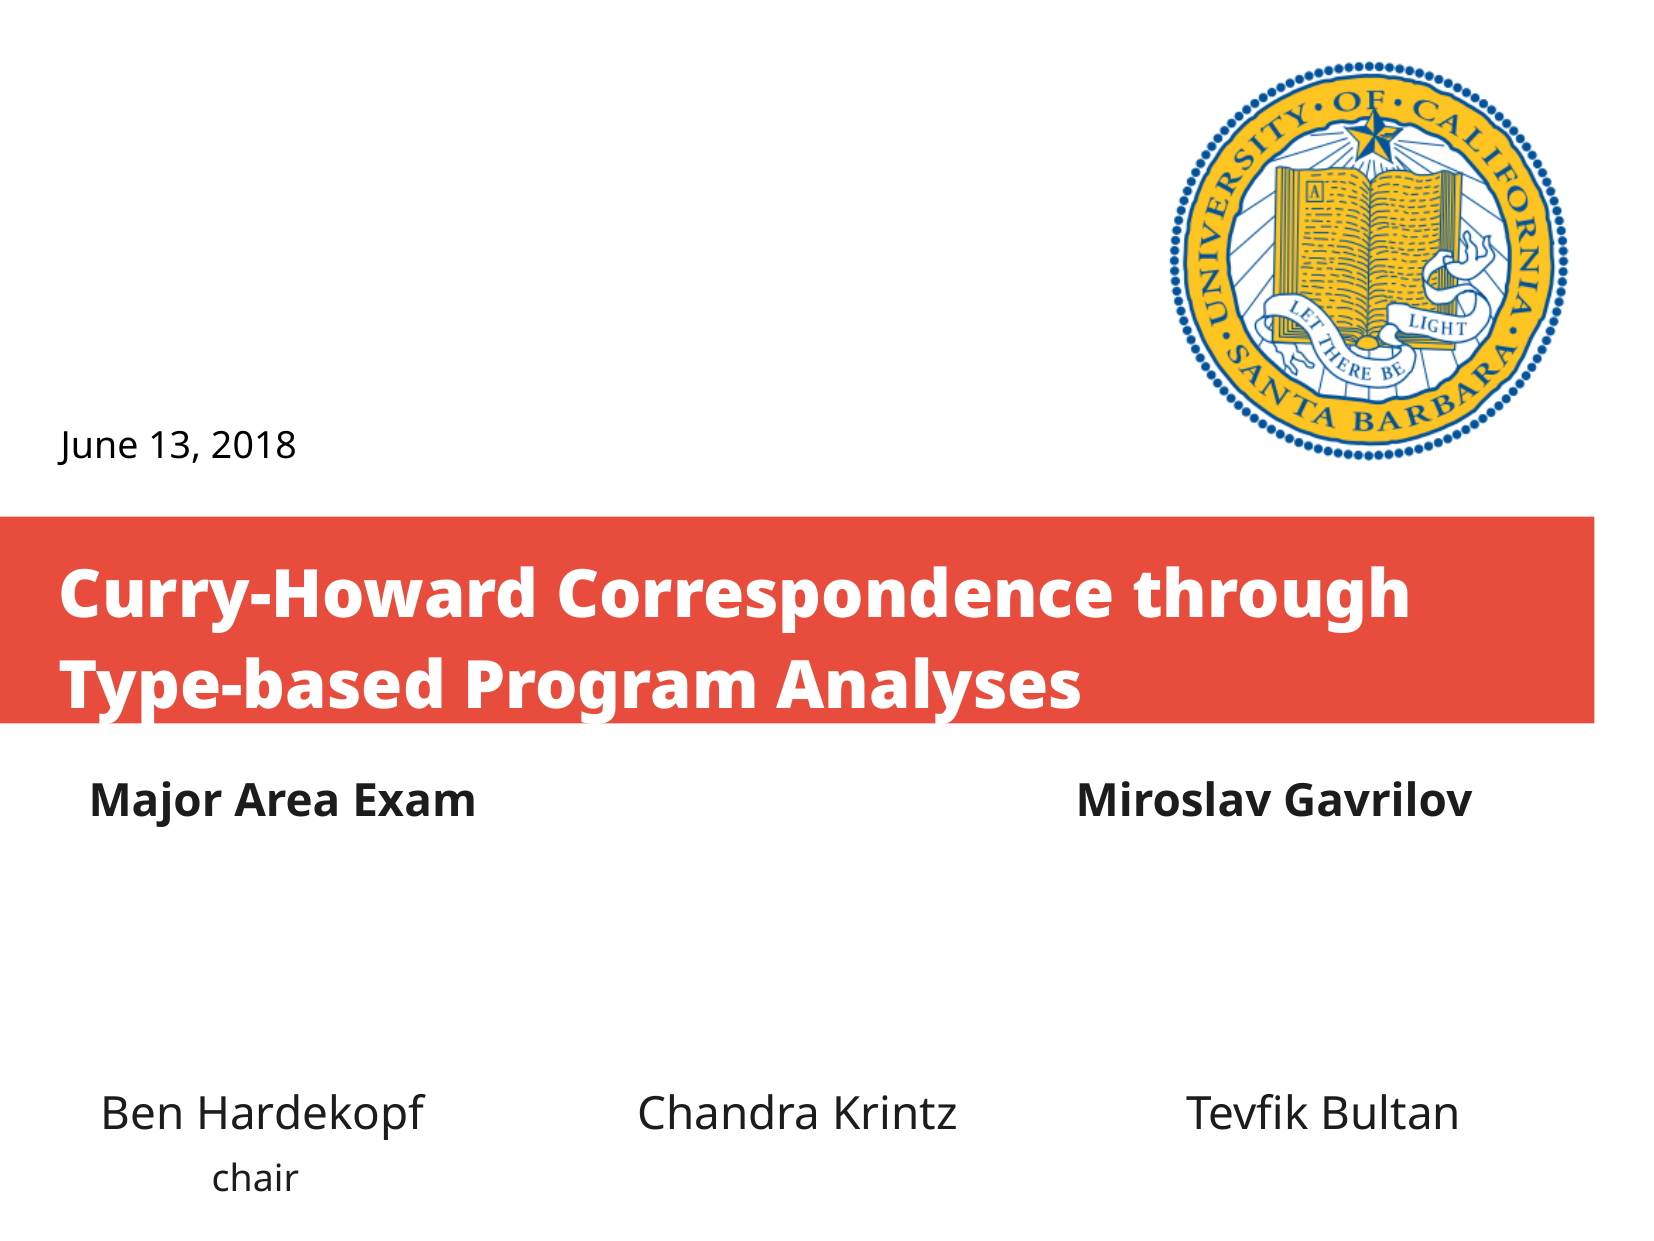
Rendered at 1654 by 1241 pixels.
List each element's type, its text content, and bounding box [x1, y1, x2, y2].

picture [1142, 33, 1594, 485]
title Curry-Howard Correspondence through Type-based Program Analyses [59, 546, 1595, 694]
subtitle Major Area Exam Miroslav Gavrilov Ben Hardekopf Chandra Krintz Tevfik Bultan chair [88, 767, 1595, 1182]
text_box June 13, 2018 [45, 410, 336, 470]
